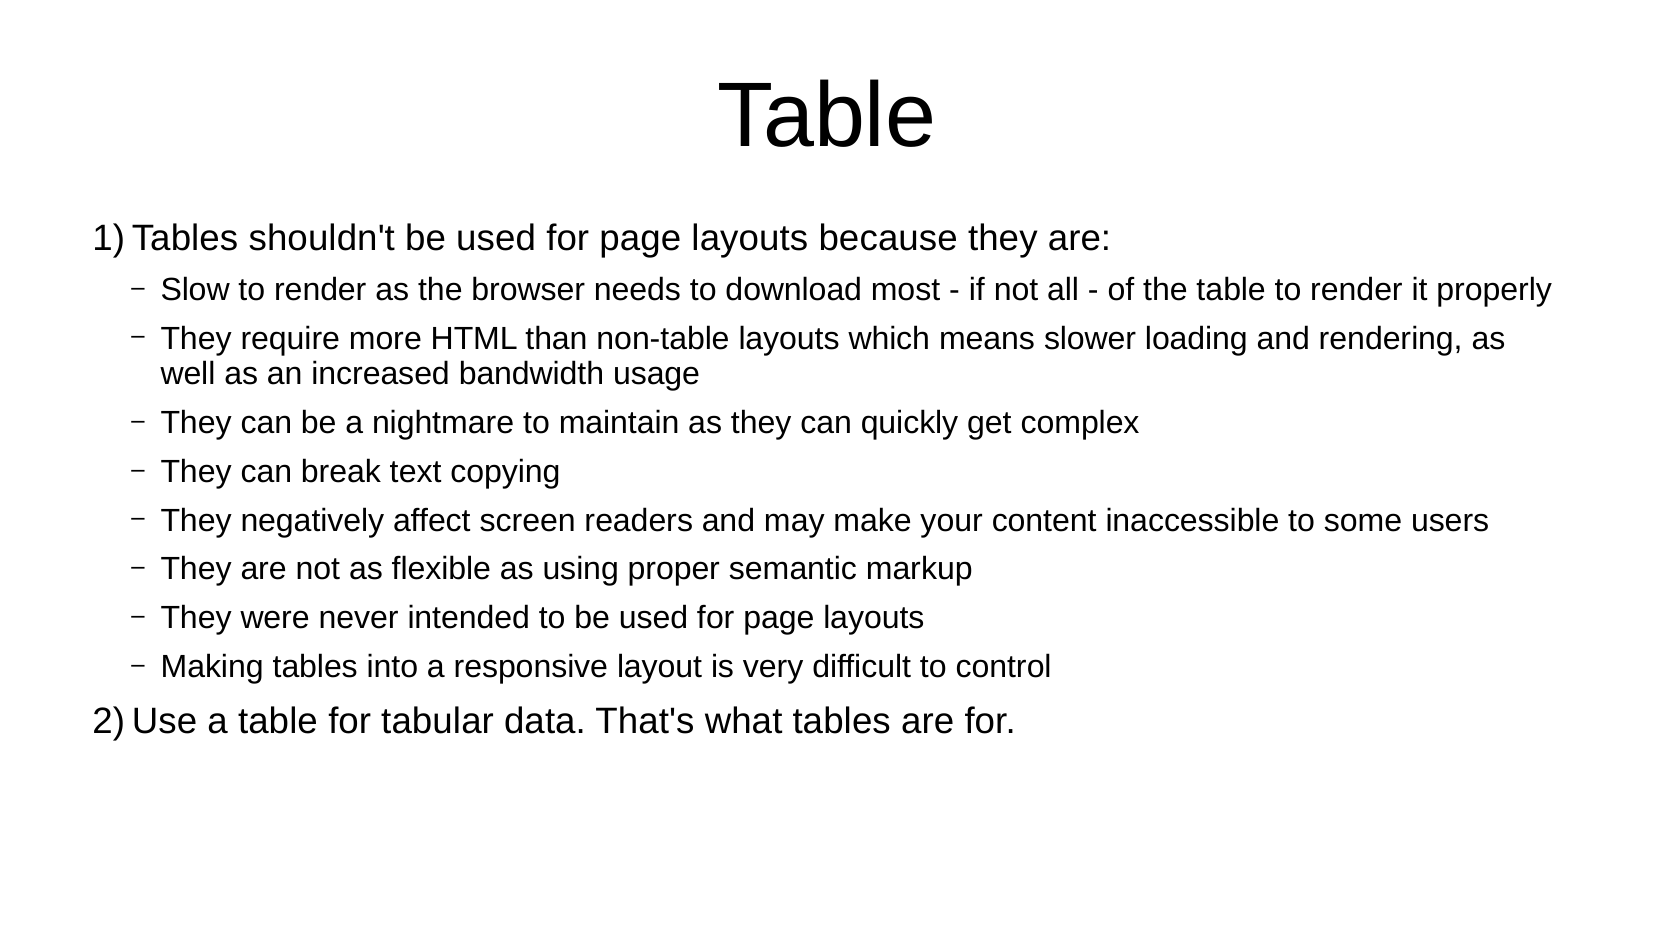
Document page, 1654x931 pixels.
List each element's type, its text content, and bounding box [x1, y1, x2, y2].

list Tables shouldn't be used for page layouts because they are: Slow to render as the browser needs to download most - if not all - of the table to render it properly They require more HTML than non-table layouts which means slower loading and rendering, as well as an increased bandwidth usage They can be a nightmare to maintain as they can quickly get complex They can break text copying They negatively affect screen readers and may make your content inaccessible to some users They are not as flexible as using proper semantic markup They were never intended to be used for page layouts Making tables into a responsive layout is very difficult to control Use a table for tabular data. That's what tables are for. [82, 217, 1571, 758]
title Table [82, 37, 1571, 193]
